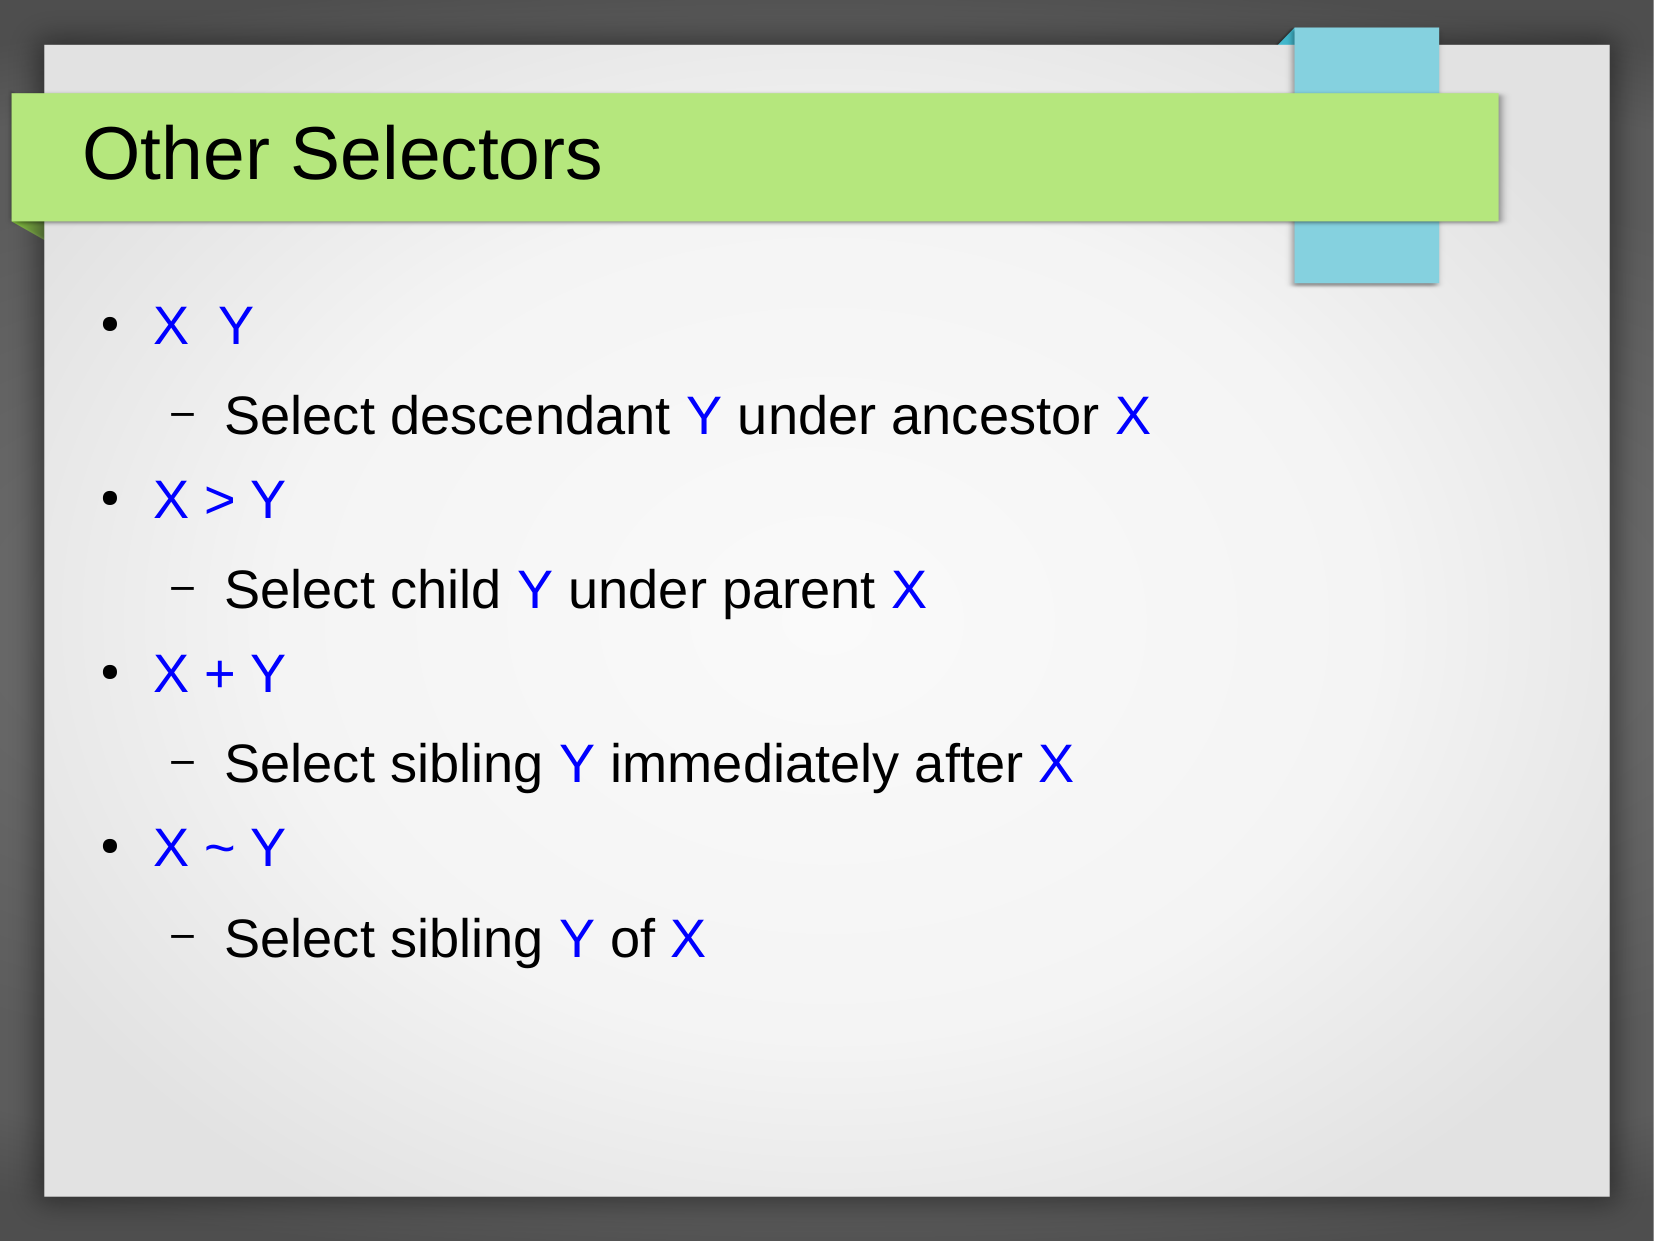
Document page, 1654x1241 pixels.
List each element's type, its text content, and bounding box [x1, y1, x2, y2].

list X Y Select descendant Y under ancestor X X > Y Select child Y under parent X X + Y Select sibling Y immediately after X X ~ Y Select sibling Y of X [82, 295, 1571, 1134]
title Other Selectors [82, 94, 1264, 213]
picture [0, 0, 1654, 1241]
